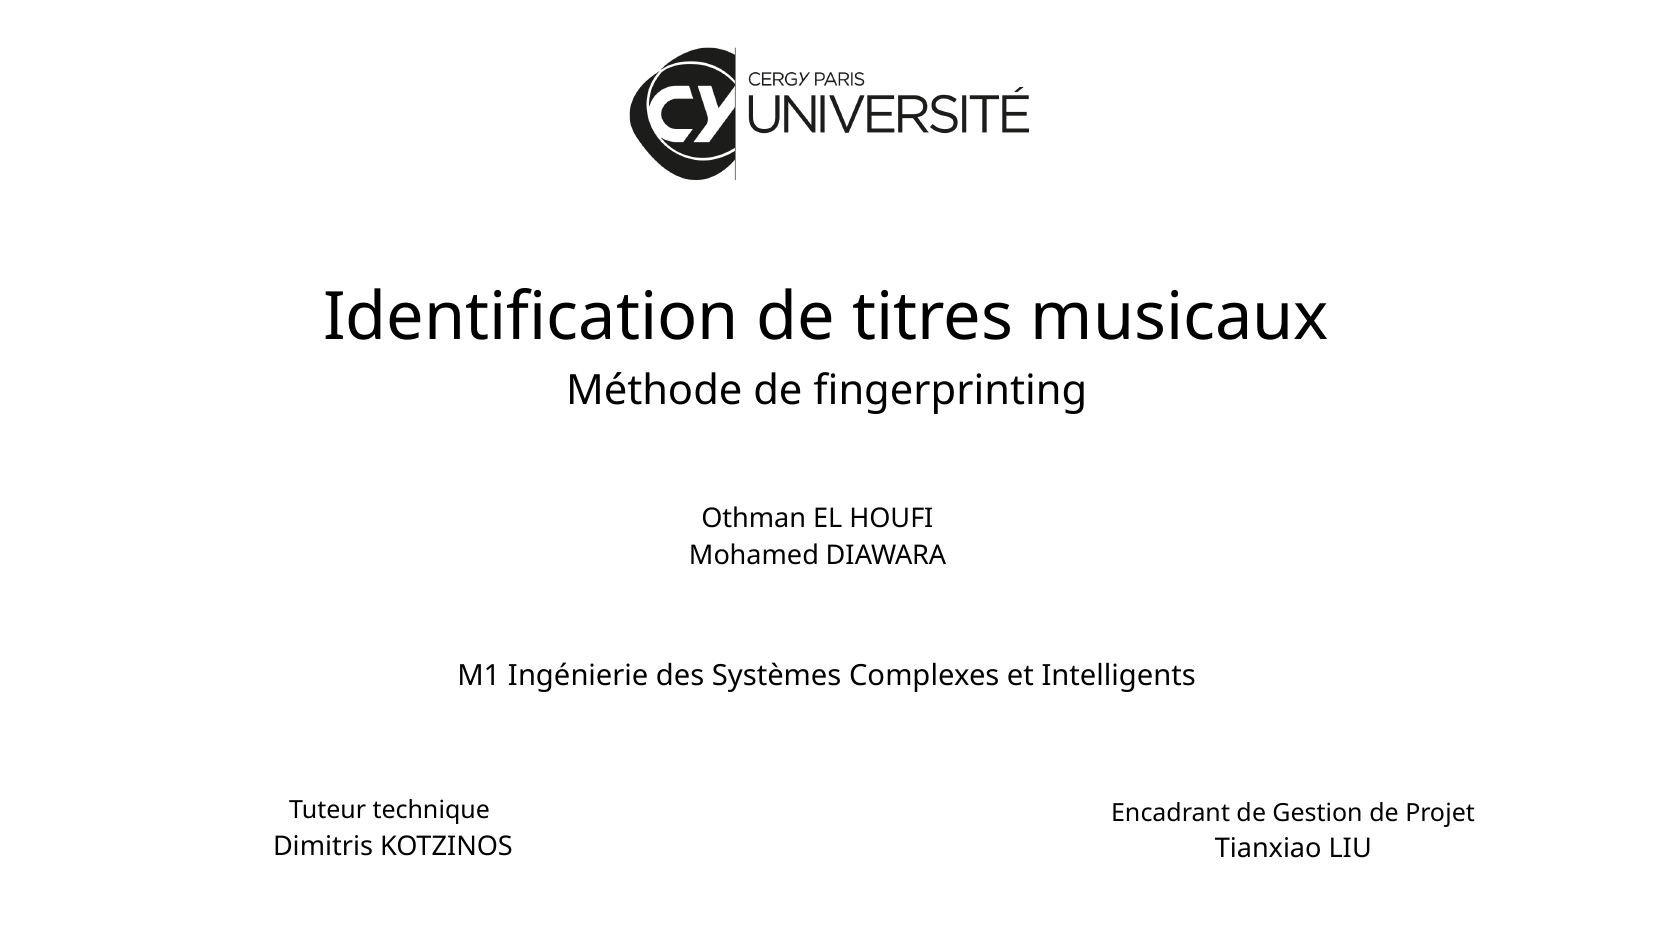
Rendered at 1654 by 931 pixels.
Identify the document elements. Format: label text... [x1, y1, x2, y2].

picture [625, 45, 1029, 180]
text_box Othman EL HOUFI Mohamed DIAWARA [570, 491, 1066, 580]
text_box Identification de titres musicaux Méthode de fingerprinting [286, 261, 1367, 515]
text_box Tuteur technique Dimitris KOTZINOS [155, 784, 631, 874]
text_box M1 Ingénierie des Systèmes Complexes et Intelligents [417, 646, 1237, 742]
text_box Encadrant de Gestion de Projet Tianxiao LIU [1071, 784, 1516, 908]
